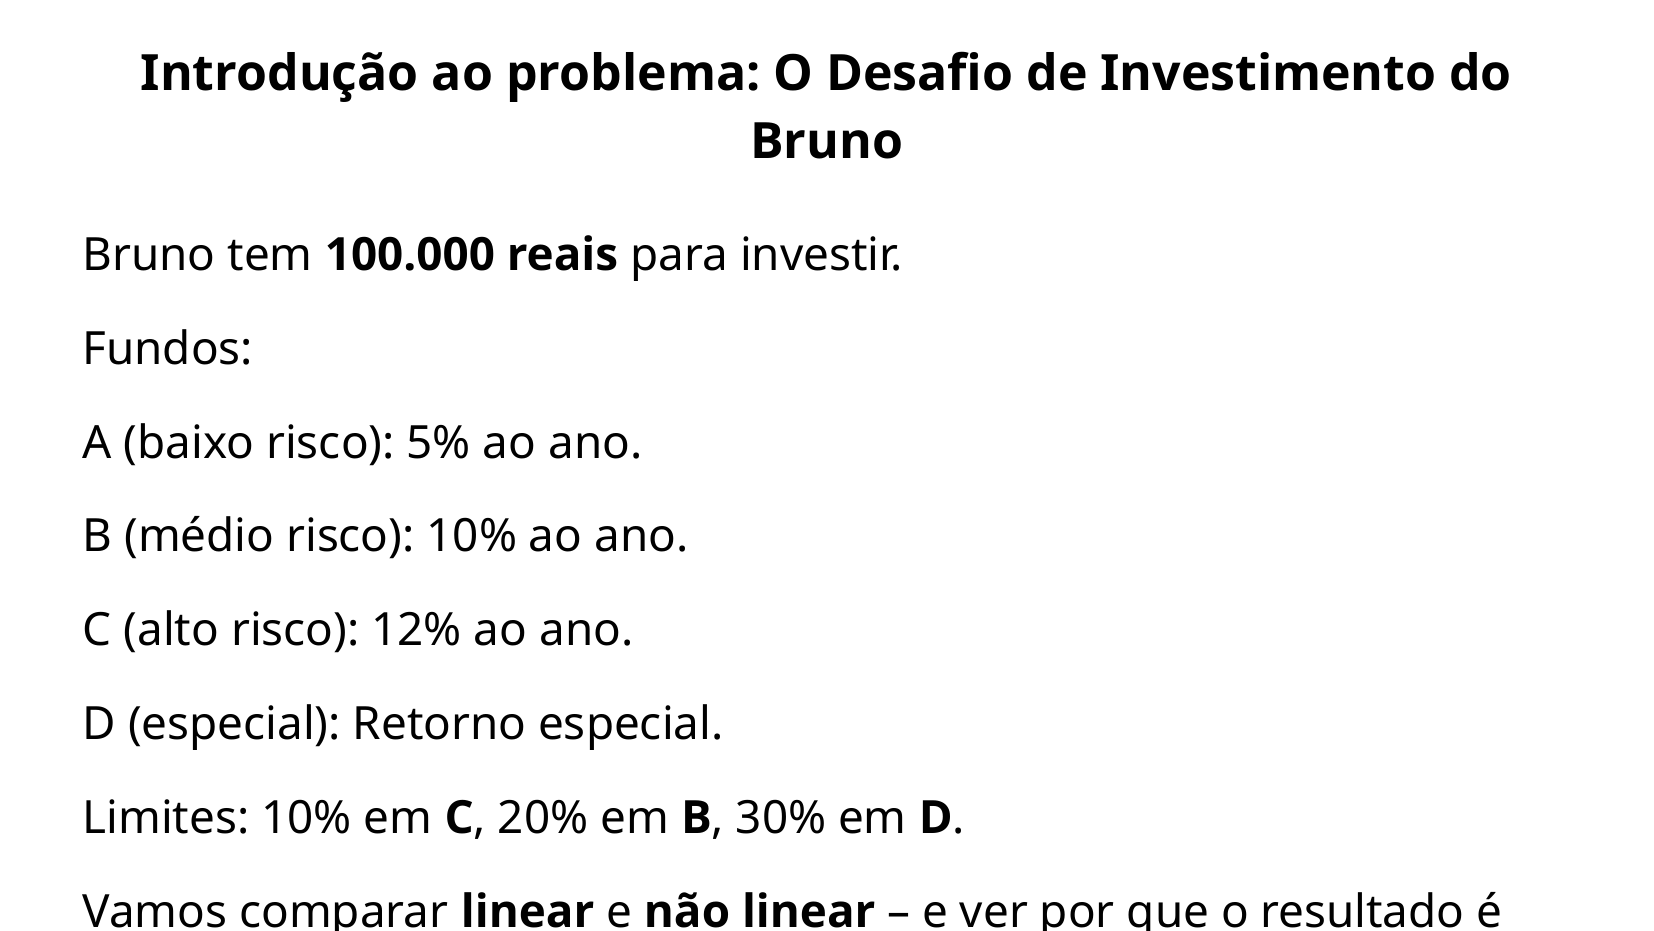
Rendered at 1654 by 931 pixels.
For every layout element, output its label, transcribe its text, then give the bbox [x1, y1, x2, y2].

title Introdução ao problema: O Desafio de Investimento do Bruno [82, 37, 1571, 190]
subtitle Bruno tem 100.000 reais para investir. Fundos: A (baixo risco): 5% ao ano. B (médio risco): 10% ao ano. C (alto risco): 12% ao ano. D (especial): Retorno especial. Limites: 10% em C, 20% em B, 30% em D. Vamos comparar linear e não linear – e ver por que o resultado é igual! [82, 190, 1571, 863]
